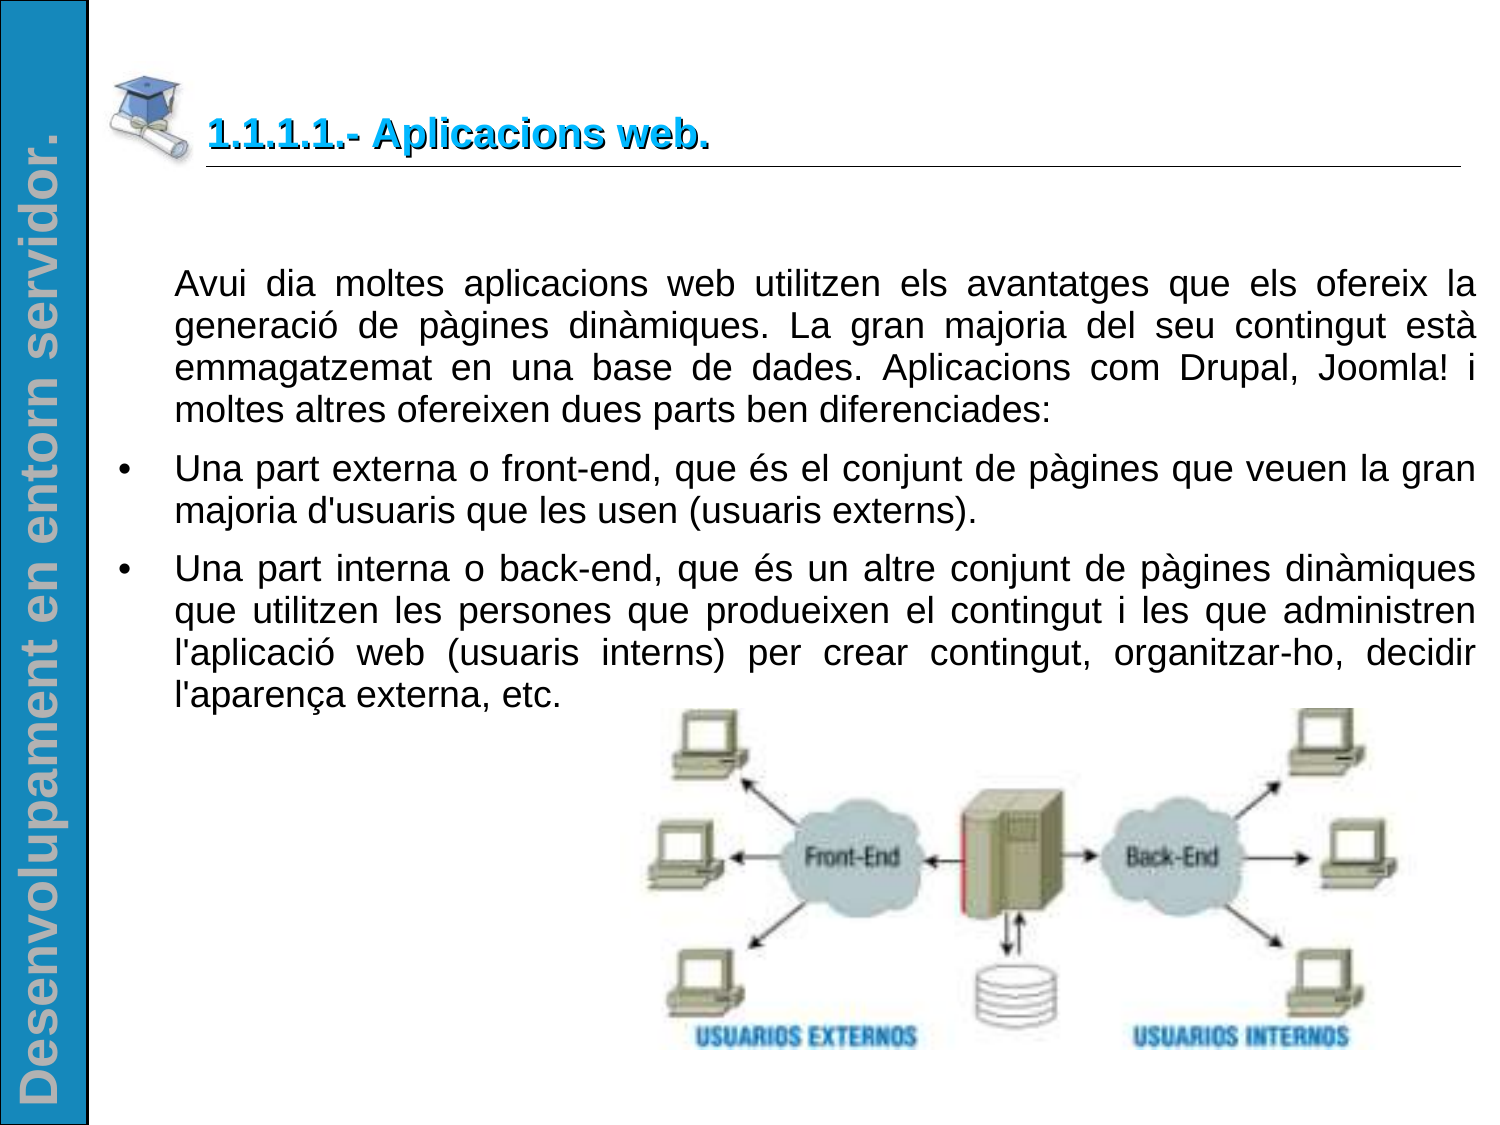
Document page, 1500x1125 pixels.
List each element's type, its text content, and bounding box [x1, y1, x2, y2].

list Avui dia moltes aplicacions web utilitzen els avantatges que els ofereix la generació de pàgines dinàmiques. La gran majoria del seu contingut està emmagatzemat en una base de dades. Aplicacions com Drupal, Joomla! i moltes altres ofereixen dues parts ben diferenciades: Una part externa o front-end, que és el conjunt de pàgines que veuen la gran majoria d'usuaris que les usen (usuaris externs). Una part interna o back-end, que és un altre conjunt de pàgines dinàmiques que utilitzen les persones que produeixen el contingut i les que administren l'aplicació web (usuaris interns) per crear contingut, organitzar-ho, decidir l'aparença externa, etc. [118, 262, 1477, 1006]
title 1.1.1.1.- Aplicacions web. [206, 88, 1447, 178]
picture [620, 708, 1425, 1050]
picture [93, 61, 206, 174]
